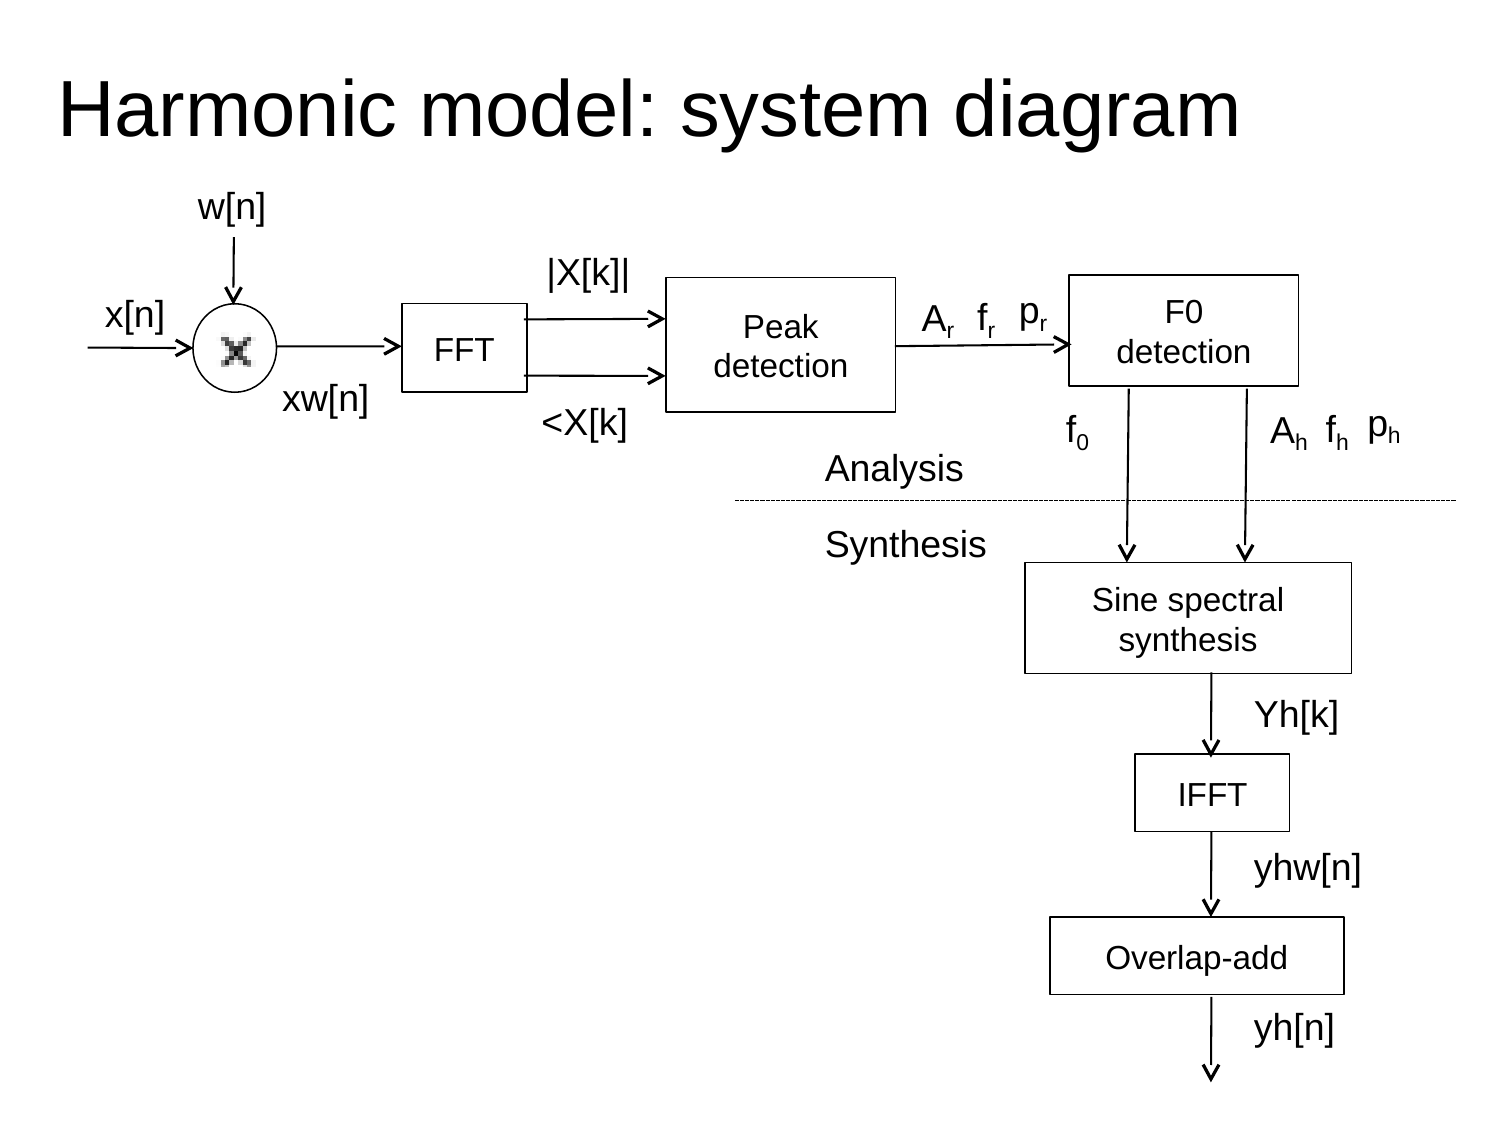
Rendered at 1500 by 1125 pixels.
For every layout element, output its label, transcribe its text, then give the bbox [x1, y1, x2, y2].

text_box Ar [906, 289, 962, 351]
text_box pr [1003, 282, 1062, 344]
text_box |X[k]| [531, 243, 646, 301]
text_box x[n] [90, 285, 181, 343]
picture [208, 318, 261, 367]
text_box fh [1310, 401, 1364, 463]
text_box Synthesis [810, 516, 1003, 574]
text_box w[n] [183, 177, 282, 235]
text_box IFFT [1135, 754, 1290, 832]
text_box Yh[k] [1239, 686, 1355, 744]
text_box Peak detection [666, 277, 896, 412]
text_box Analysis [810, 439, 980, 497]
text_box Overlap-add [1049, 917, 1344, 995]
text_box FFT [401, 303, 527, 393]
text_box F0 detection [1069, 274, 1299, 386]
text_box xw[n] [267, 370, 385, 427]
text_box f0 [1051, 401, 1104, 463]
text_box yh[n] [1239, 998, 1351, 1056]
text_box yhw[n] [1239, 839, 1378, 897]
title Harmonic model: system diagram [57, 15, 1408, 204]
text_box Sine spectral synthesis [1024, 562, 1352, 674]
text_box fr [962, 289, 1011, 351]
text_box <X[k] [526, 393, 643, 451]
text_box Ah [1255, 401, 1323, 464]
text_box ph [1352, 394, 1416, 457]
